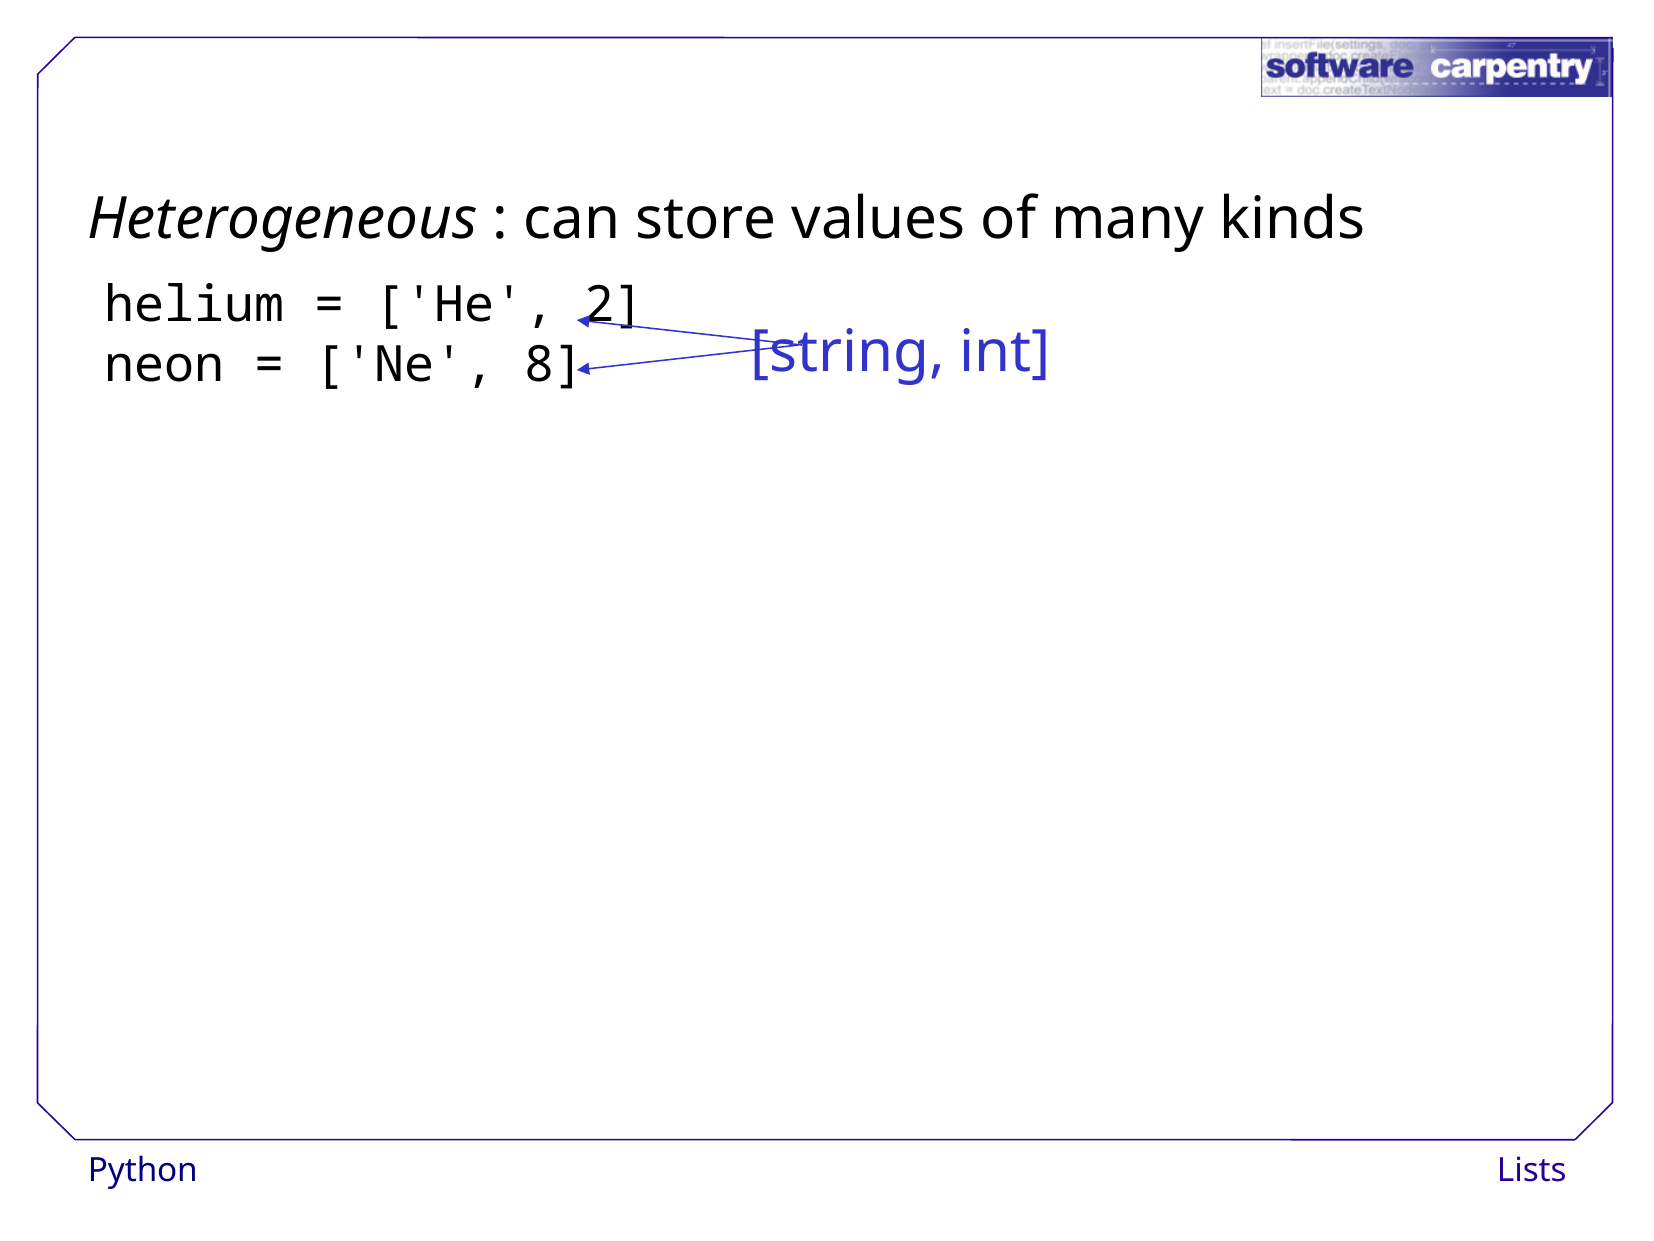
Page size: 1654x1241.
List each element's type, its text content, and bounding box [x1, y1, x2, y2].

text_box helium = ['He', 2] neon = ['Ne', 8] [89, 263, 1512, 725]
text_box Heterogeneous : can store values of many kinds [72, 138, 1531, 259]
picture [1261, 39, 1613, 97]
text_box [string, int] [735, 270, 1216, 391]
